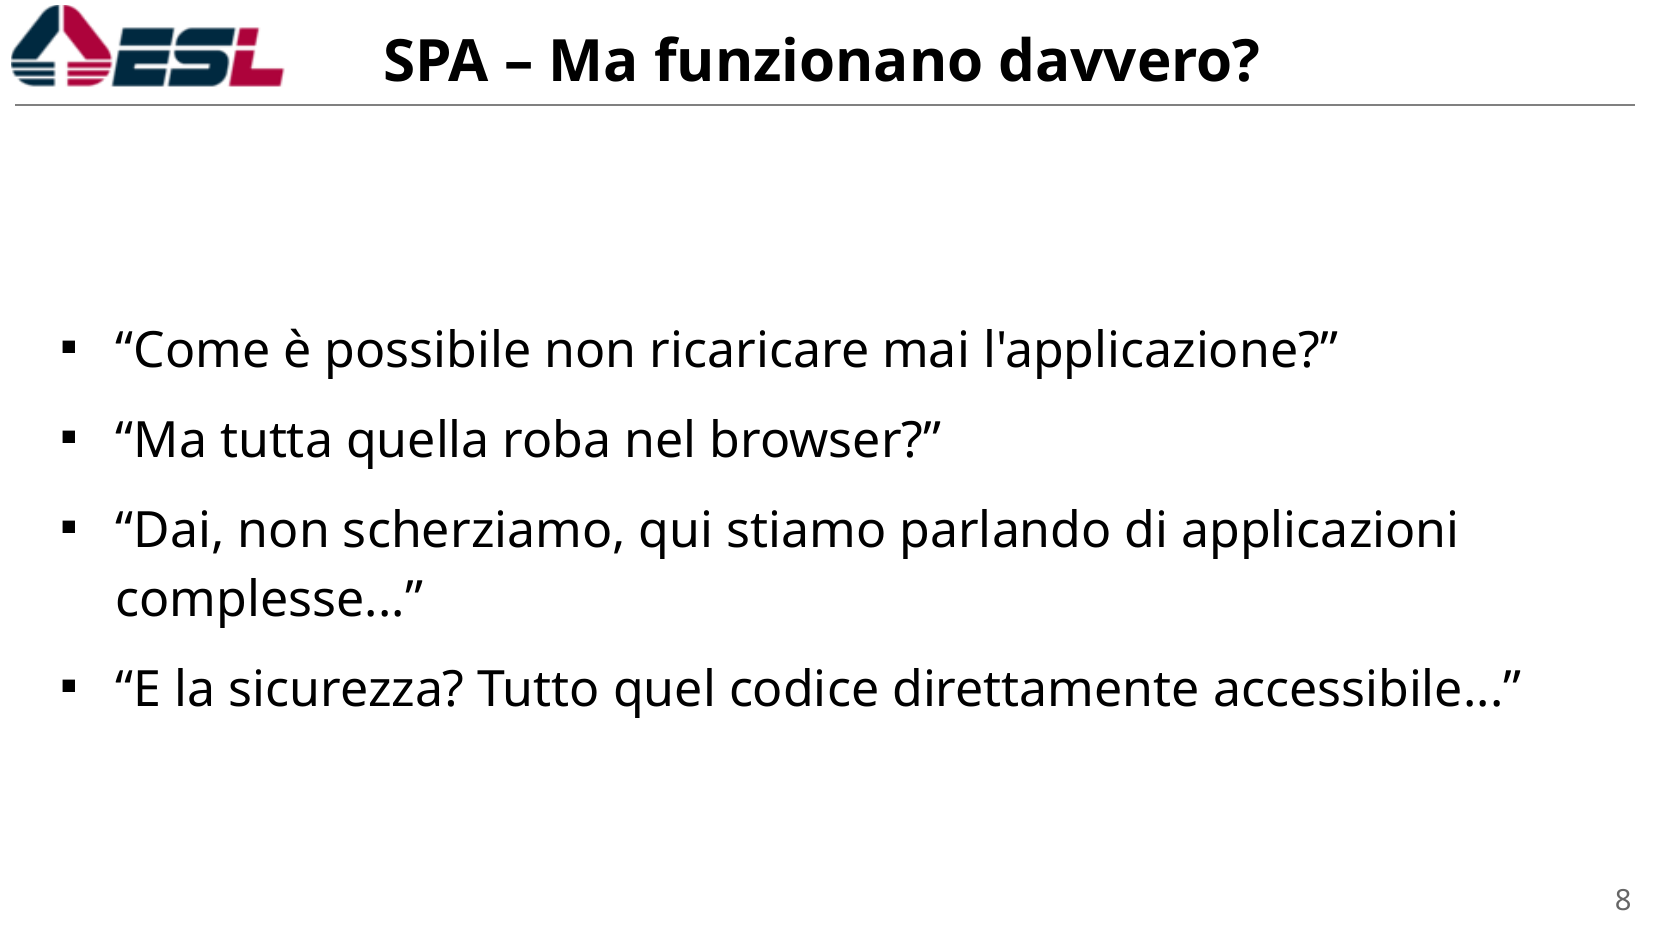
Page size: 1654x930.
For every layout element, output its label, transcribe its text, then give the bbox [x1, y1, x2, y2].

picture [11, 5, 288, 90]
list “Come è possibile non ricaricare mai l'applicazione?” “Ma tutta quella roba nel browser?” “Dai, non scherziamo, qui stiamo parlando di applicazioni complesse...” “E la sicurezza? Tutto quel codice direttamente accessibile...” [45, 134, 1606, 901]
title SPA – Ma funzionano davvero? [335, 0, 1653, 103]
